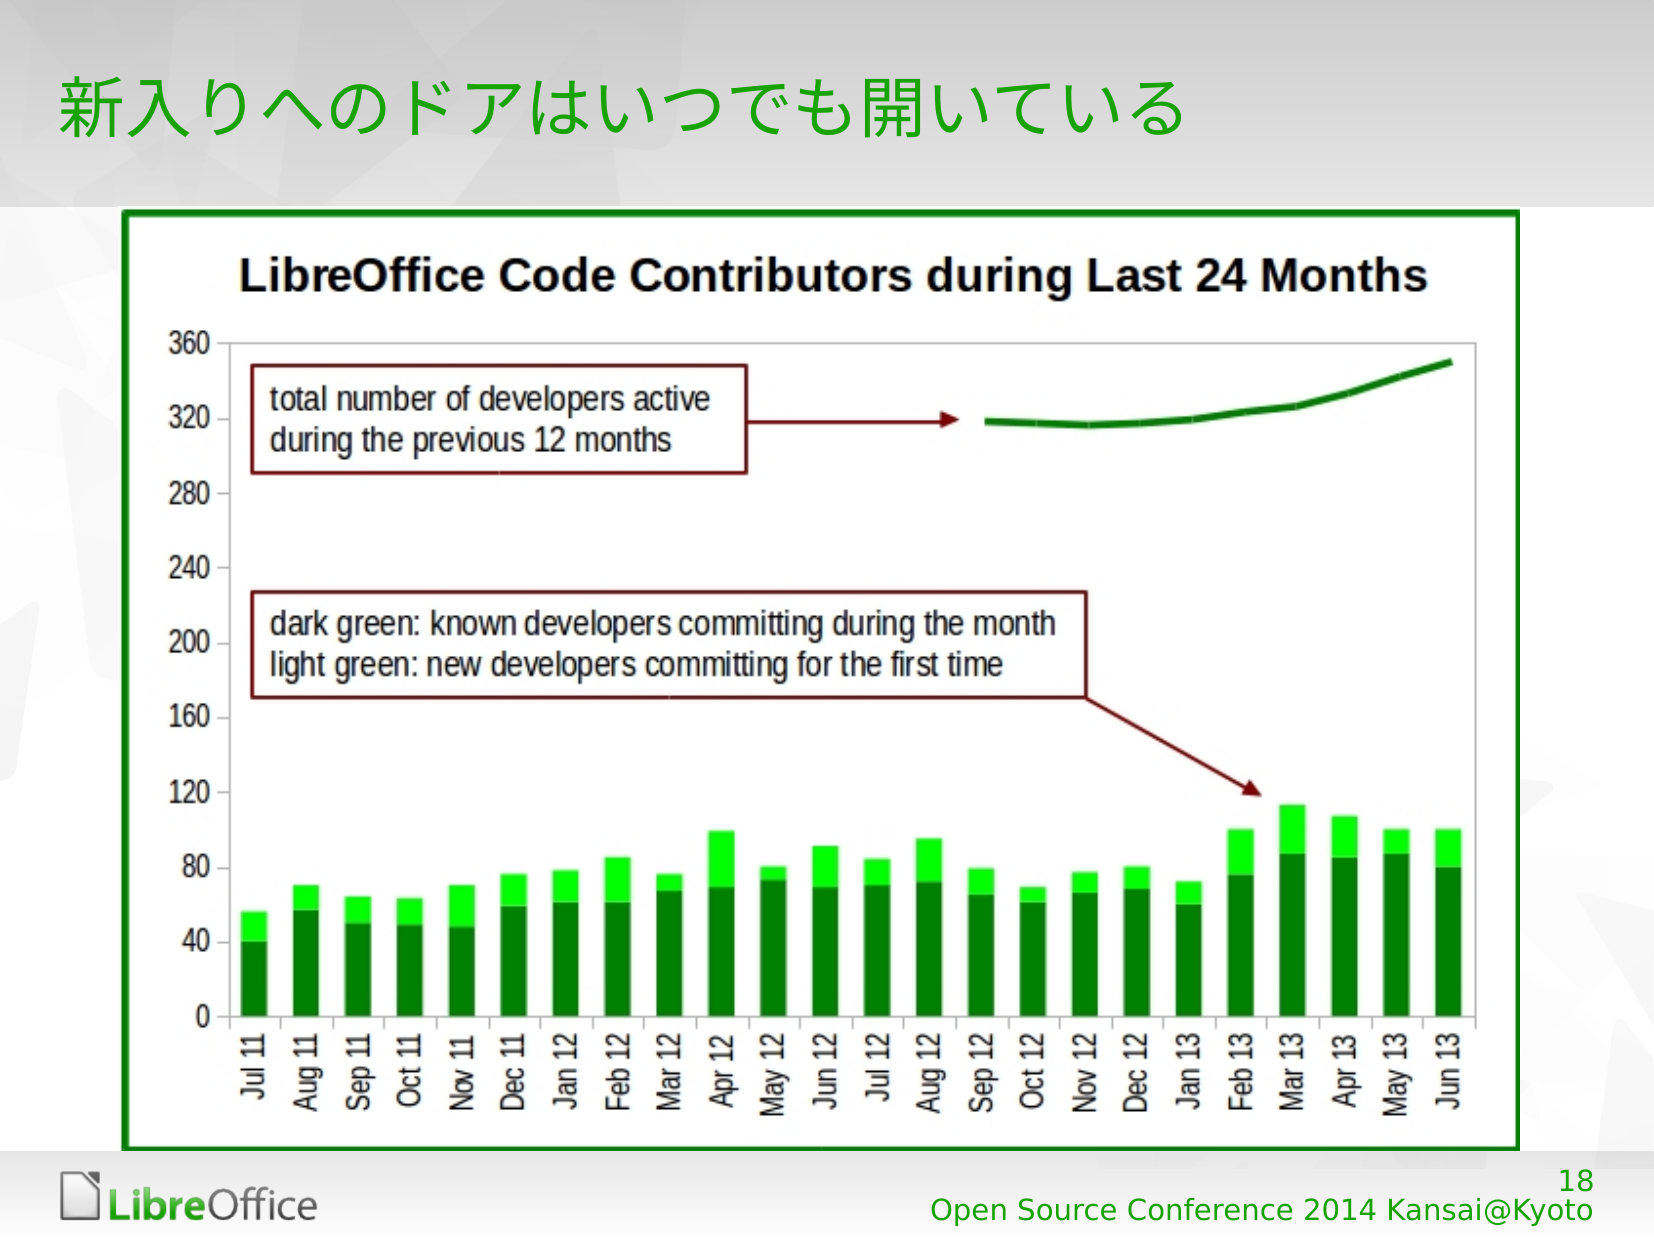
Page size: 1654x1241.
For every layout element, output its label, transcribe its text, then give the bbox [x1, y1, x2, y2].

picture [0, 0, 1654, 1240]
title 新入りへのドアはいつでも開いている [59, 29, 1595, 178]
